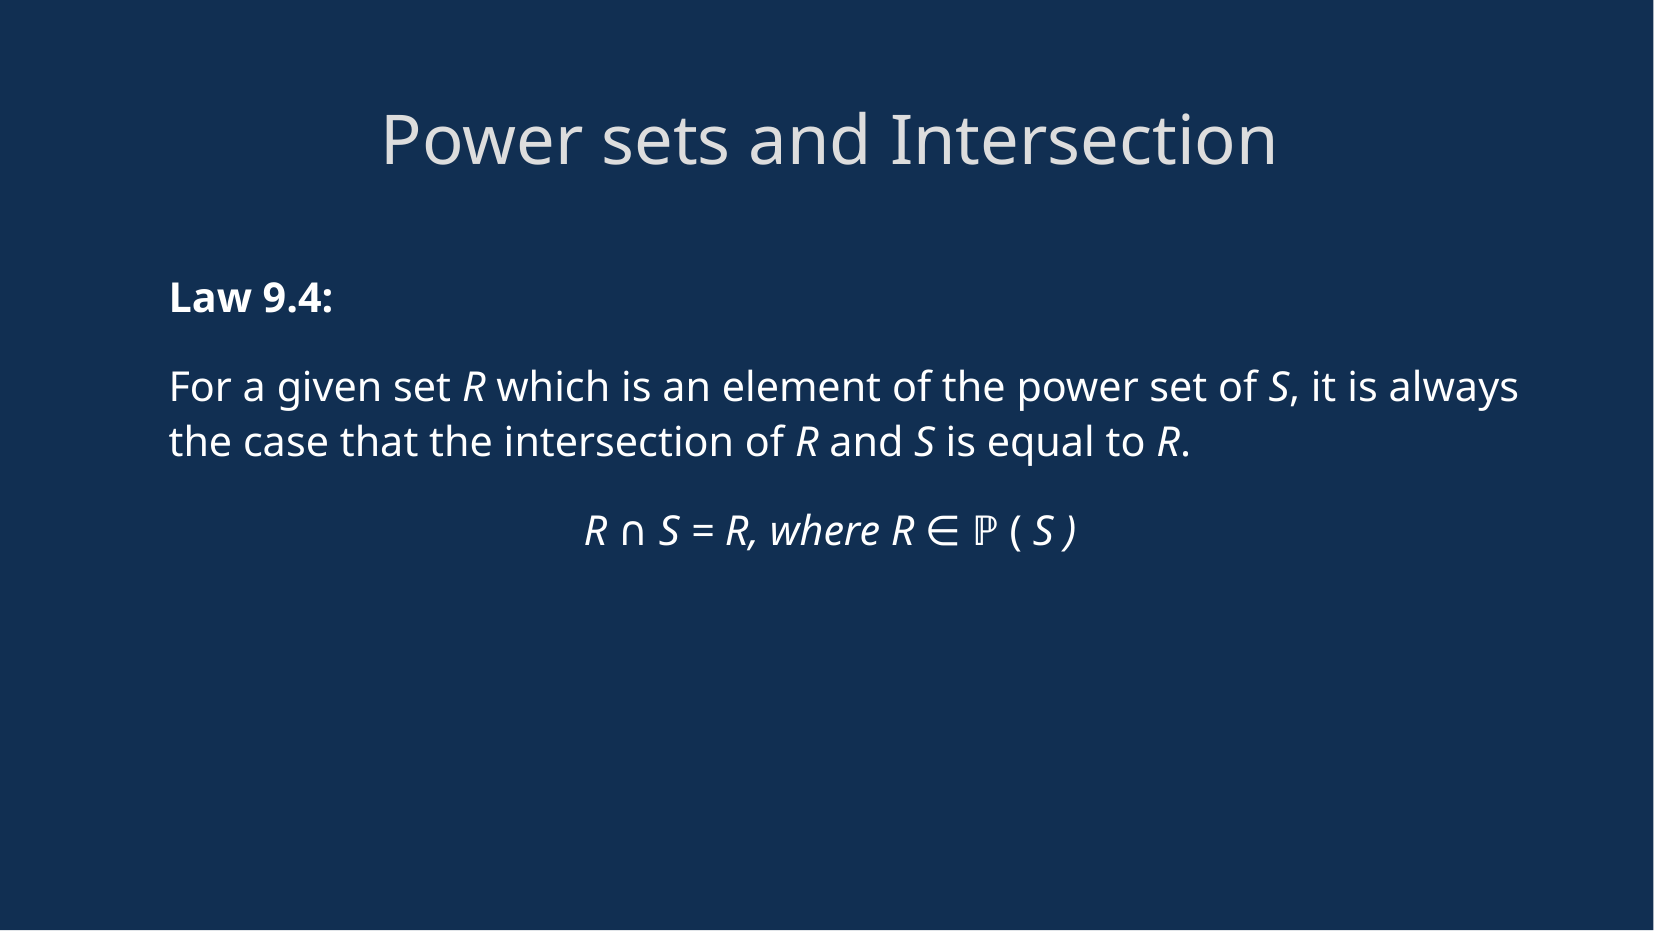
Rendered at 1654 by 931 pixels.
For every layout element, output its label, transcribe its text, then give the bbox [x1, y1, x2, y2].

title Power sets and Intersection [97, 56, 1563, 220]
list Law 9.4: For a given set R which is an element of the power set of S, it is always the case that the intersection of R and S is equal to R. R ∩ S = R, where R ∈ ℙ ( S ) [97, 268, 1563, 806]
